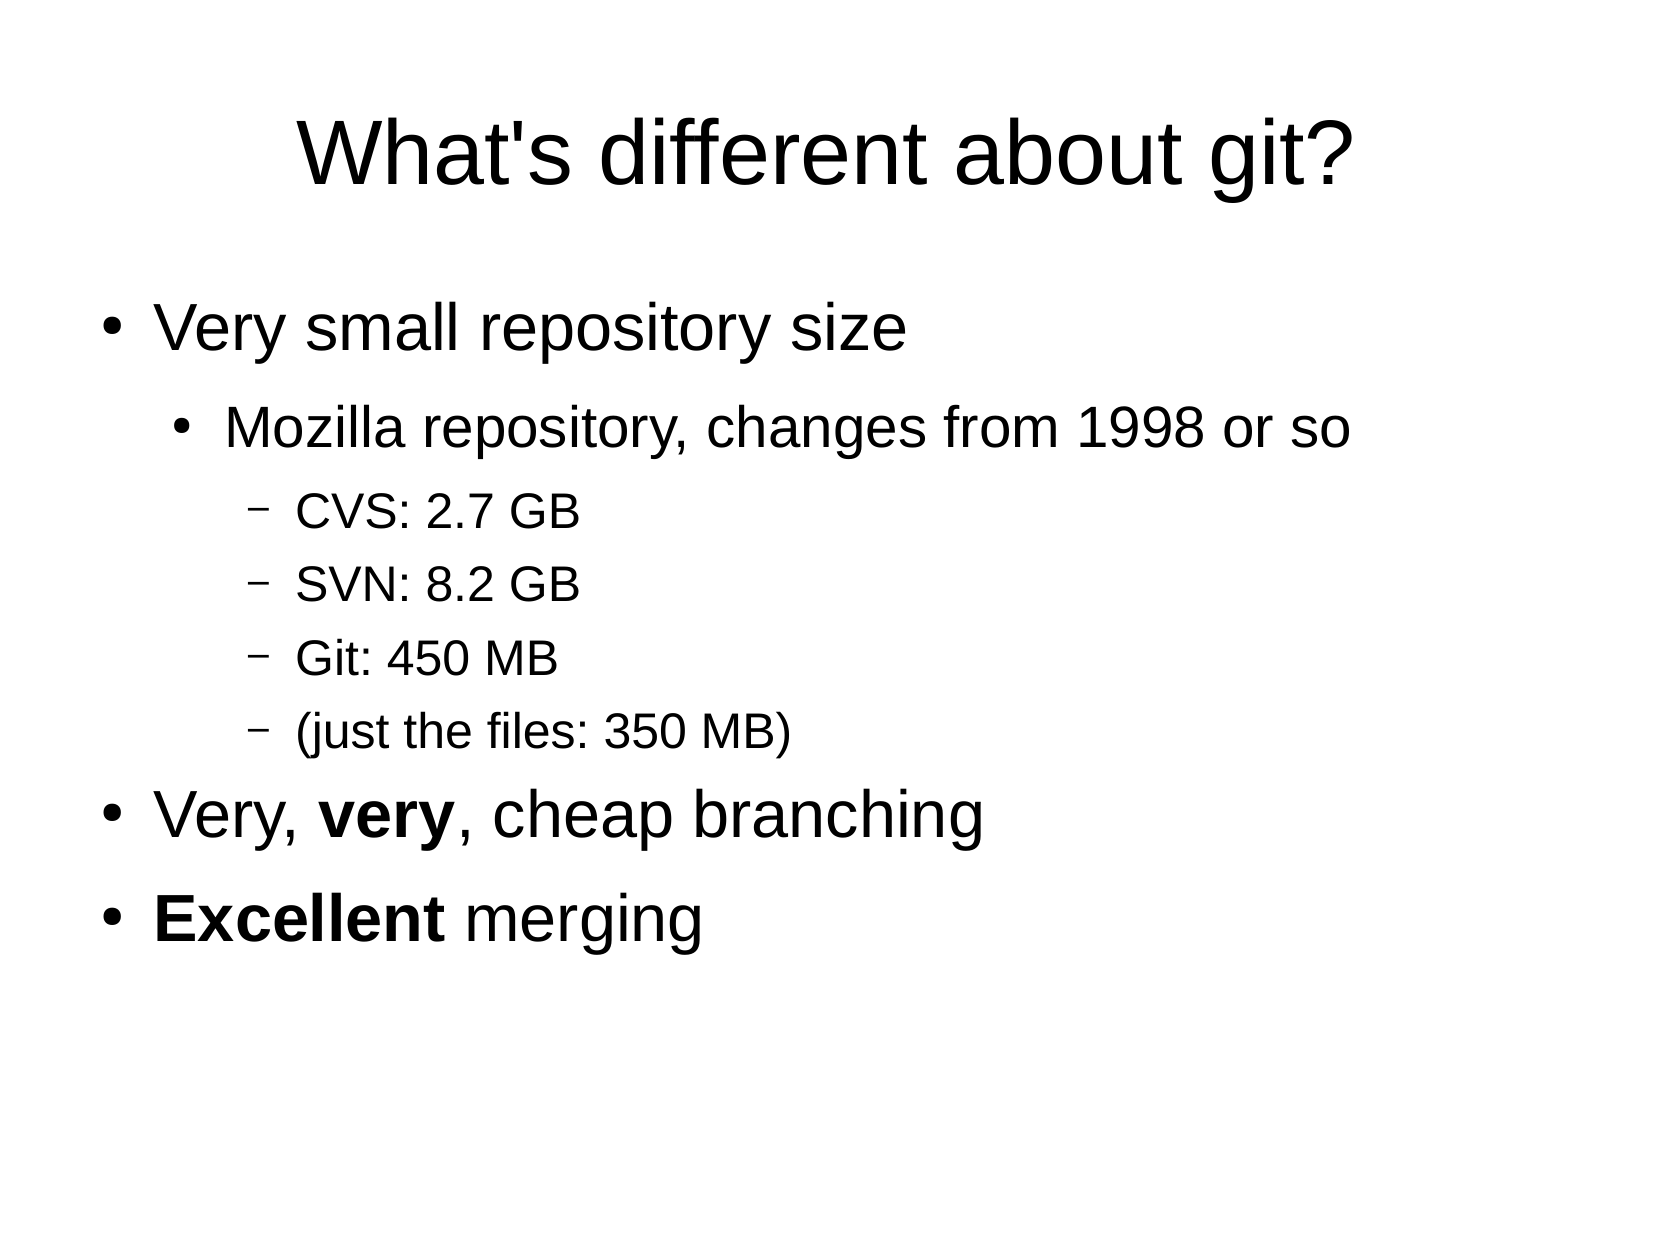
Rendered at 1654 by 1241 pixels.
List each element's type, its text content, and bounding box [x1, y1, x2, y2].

list Very small repository size Mozilla repository, changes from 1998 or so CVS: 2.7 GB SVN: 8.2 GB Git: 450 MB (just the files: 350 MB) Very, very, cheap branching Excellent merging [82, 290, 1571, 1109]
title What's different about git? [82, 56, 1571, 250]
